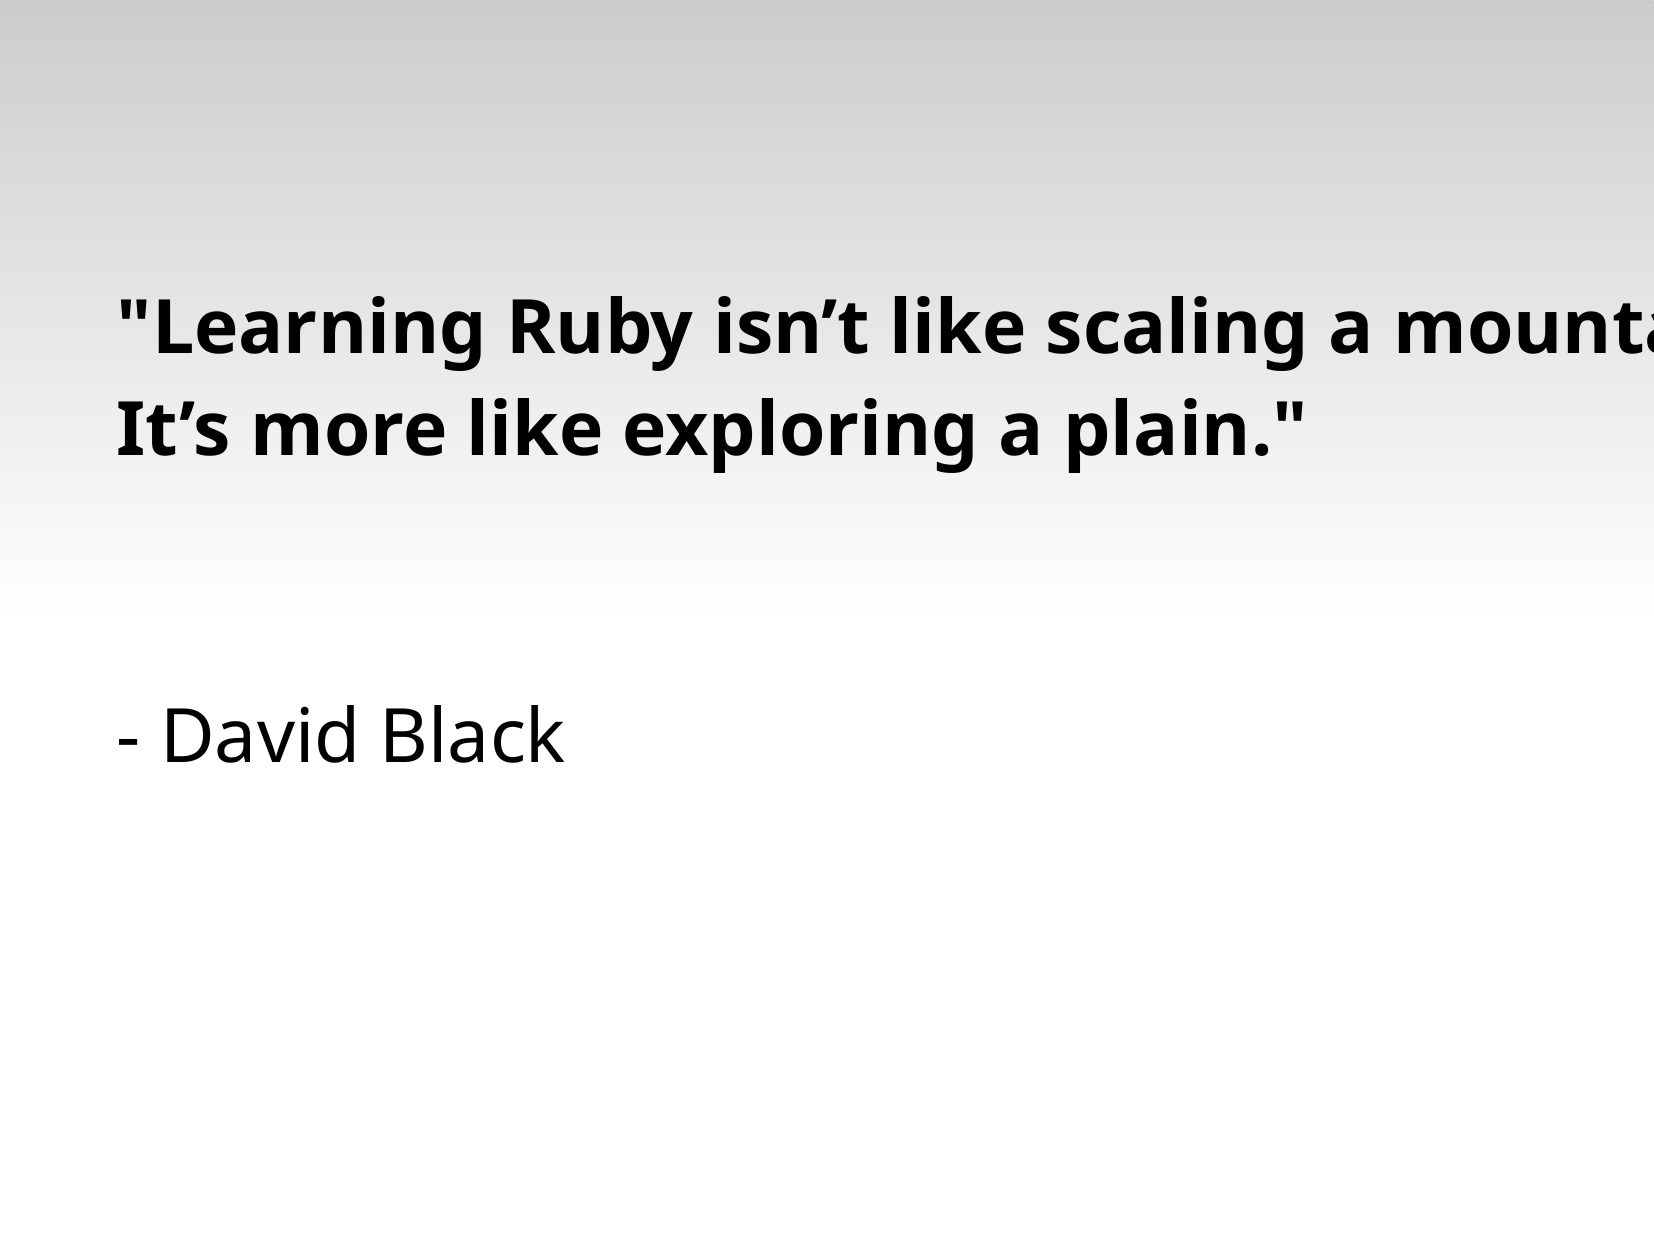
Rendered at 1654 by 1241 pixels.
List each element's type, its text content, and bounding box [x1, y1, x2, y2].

text_box "Learning Ruby isn’t like scaling a mountain It’s more like exploring a plain." - David Black [101, 265, 1654, 731]
